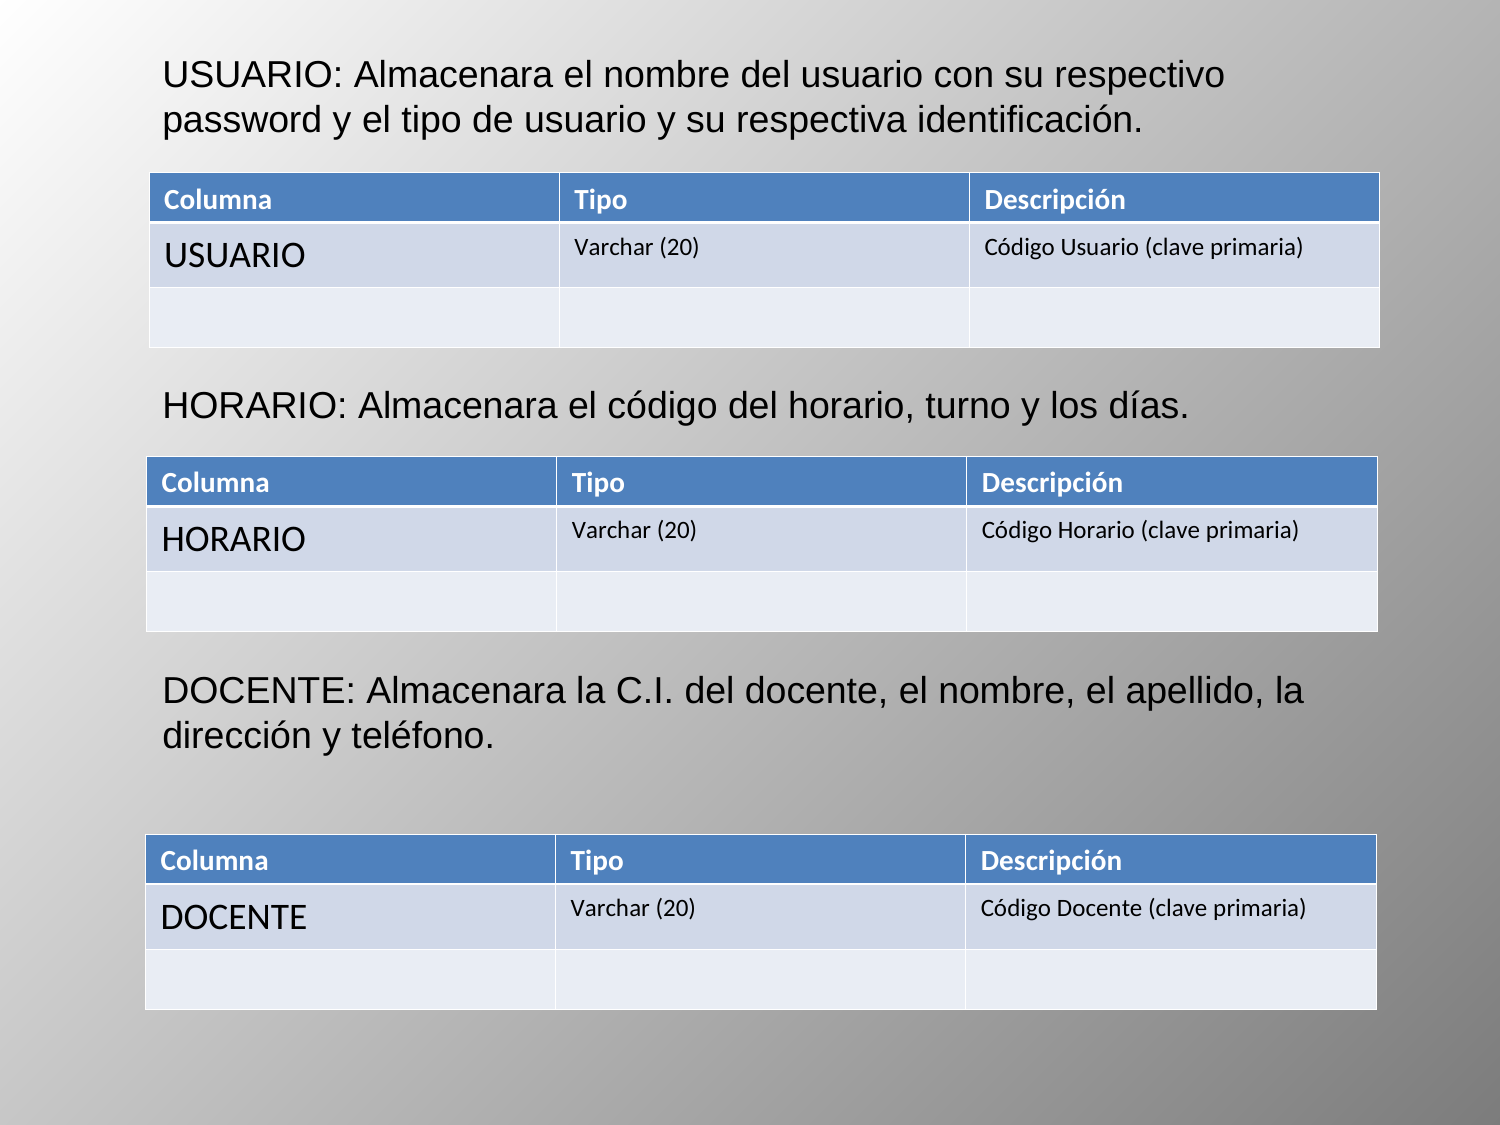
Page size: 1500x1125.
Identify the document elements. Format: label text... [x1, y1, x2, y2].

table_cell [966, 950, 1376, 1009]
table_cell [557, 572, 966, 631]
table_cell [967, 572, 1377, 631]
table_header Descripción [966, 835, 1376, 883]
table_cell HORARIO [147, 508, 556, 571]
table_cell USUARIO [150, 224, 559, 287]
table_cell Código Docente (clave primaria) [966, 885, 1376, 949]
table_header Descripción [967, 457, 1377, 505]
table_header Descripción [970, 173, 1379, 221]
table_header Columna [147, 457, 556, 505]
table_header Tipo [560, 194, 969, 221]
table_cell Varchar (20) [557, 508, 966, 571]
text_box HORARIO: Almacenara el código del horario, turno y los días. [147, 373, 1377, 456]
text_box USUARIO: Almacenara el nombre del usuario con su respectivo password y el tipo de usuario y su respectiva identificación. [147, 42, 1377, 194]
table_header Columna [150, 194, 559, 221]
table_cell Varchar (20) [560, 224, 969, 287]
table_cell Código Usuario (clave primaria) [970, 224, 1379, 287]
text_box DOCENTE: Almacenara la C.I. del docente, el nombre, el apellido, la dirección y teléfono. [147, 658, 1377, 834]
table_cell [150, 288, 559, 347]
table_cell DOCENTE [146, 885, 555, 949]
table_cell [556, 950, 965, 1009]
table_cell Varchar (20) [556, 885, 965, 949]
table_cell [147, 572, 556, 631]
table_cell Código Horario (clave primaria) [967, 508, 1377, 571]
table_header Columna [146, 835, 555, 883]
table_cell [560, 288, 969, 347]
table_header Tipo [556, 835, 965, 883]
table_header Tipo [557, 457, 966, 505]
table_cell [146, 950, 555, 1009]
table_cell [970, 288, 1379, 347]
